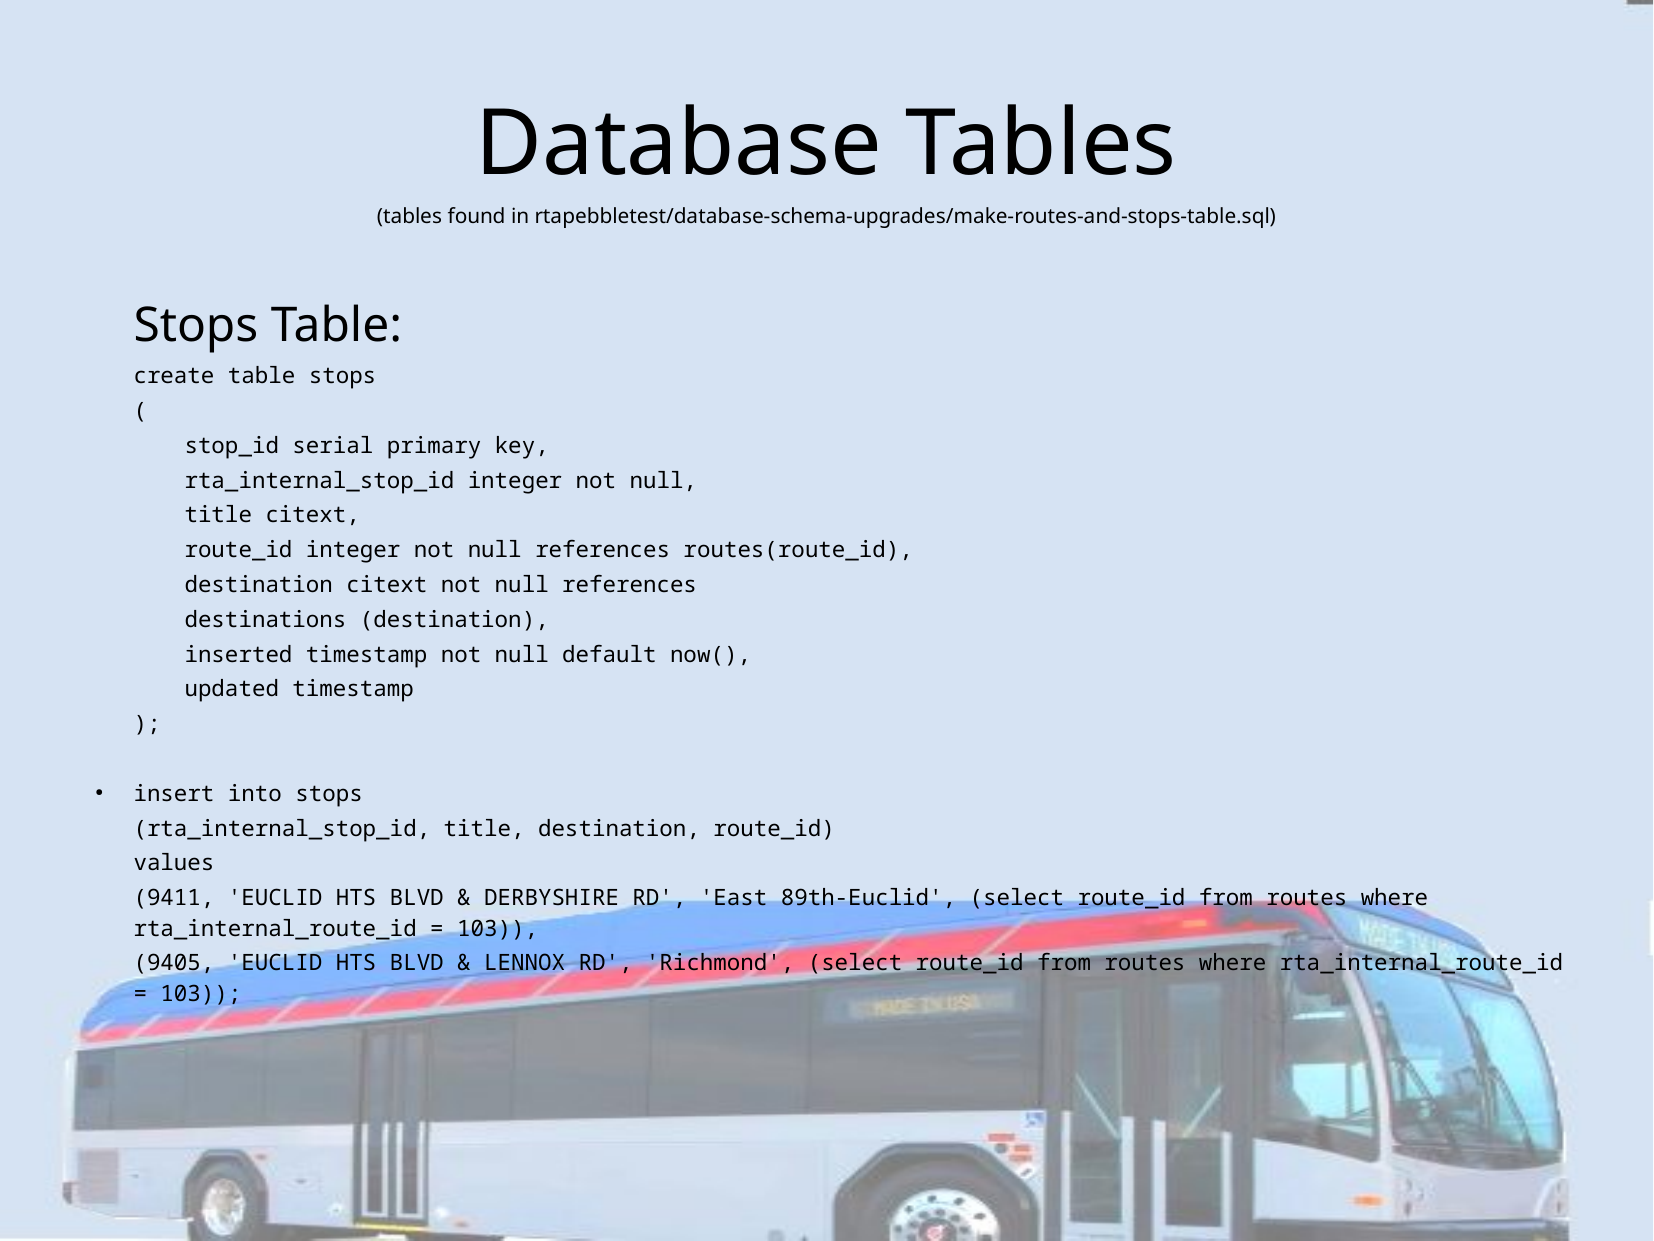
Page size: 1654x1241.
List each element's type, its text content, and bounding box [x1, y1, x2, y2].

title Database Tables (tables found in rtapebbletest/database-schema-upgrades/make-routes-and-stops-table.sql) [82, 49, 1571, 257]
picture [0, 0, 1654, 1241]
list Stops Table: create table stops ( stop_id serial primary key, rta_internal_stop_id integer not null, title citext, route_id integer not null references routes(route_id), destination citext not null references destinations (destination), inserted timestamp not null default now(), updated timestamp ); insert into stops (rta_internal_stop_id, title, destination, route_id) values (9411, 'EUCLID HTS BLVD & DERBYSHIRE RD', 'East 89th-Euclid', (select route_id from routes where rta_internal_route_id = 103)), (9405, 'EUCLID HTS BLVD & LENNOX RD', 'Richmond', (select route_id from routes where rta_internal_route_id = 103)); [82, 290, 1571, 1010]
